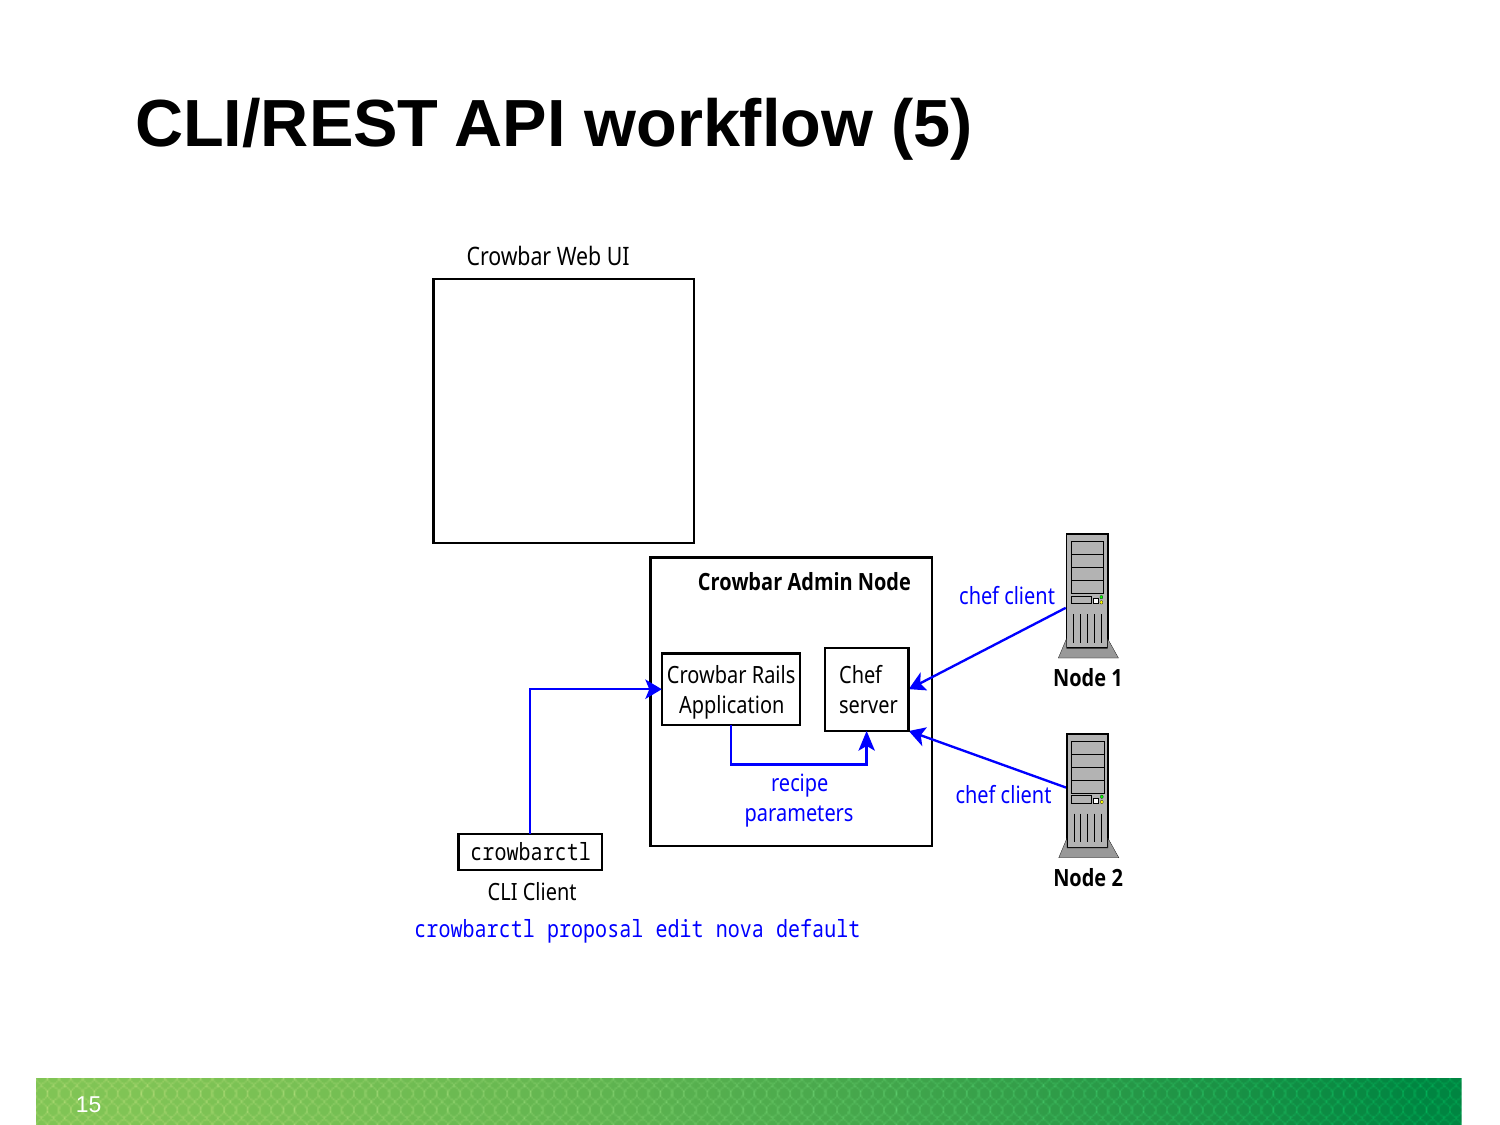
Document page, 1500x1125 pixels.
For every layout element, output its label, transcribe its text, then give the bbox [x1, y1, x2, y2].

picture [36, 1078, 1462, 1125]
picture [413, 236, 1123, 945]
title CLI/REST API workflow (5) [135, 41, 1372, 204]
